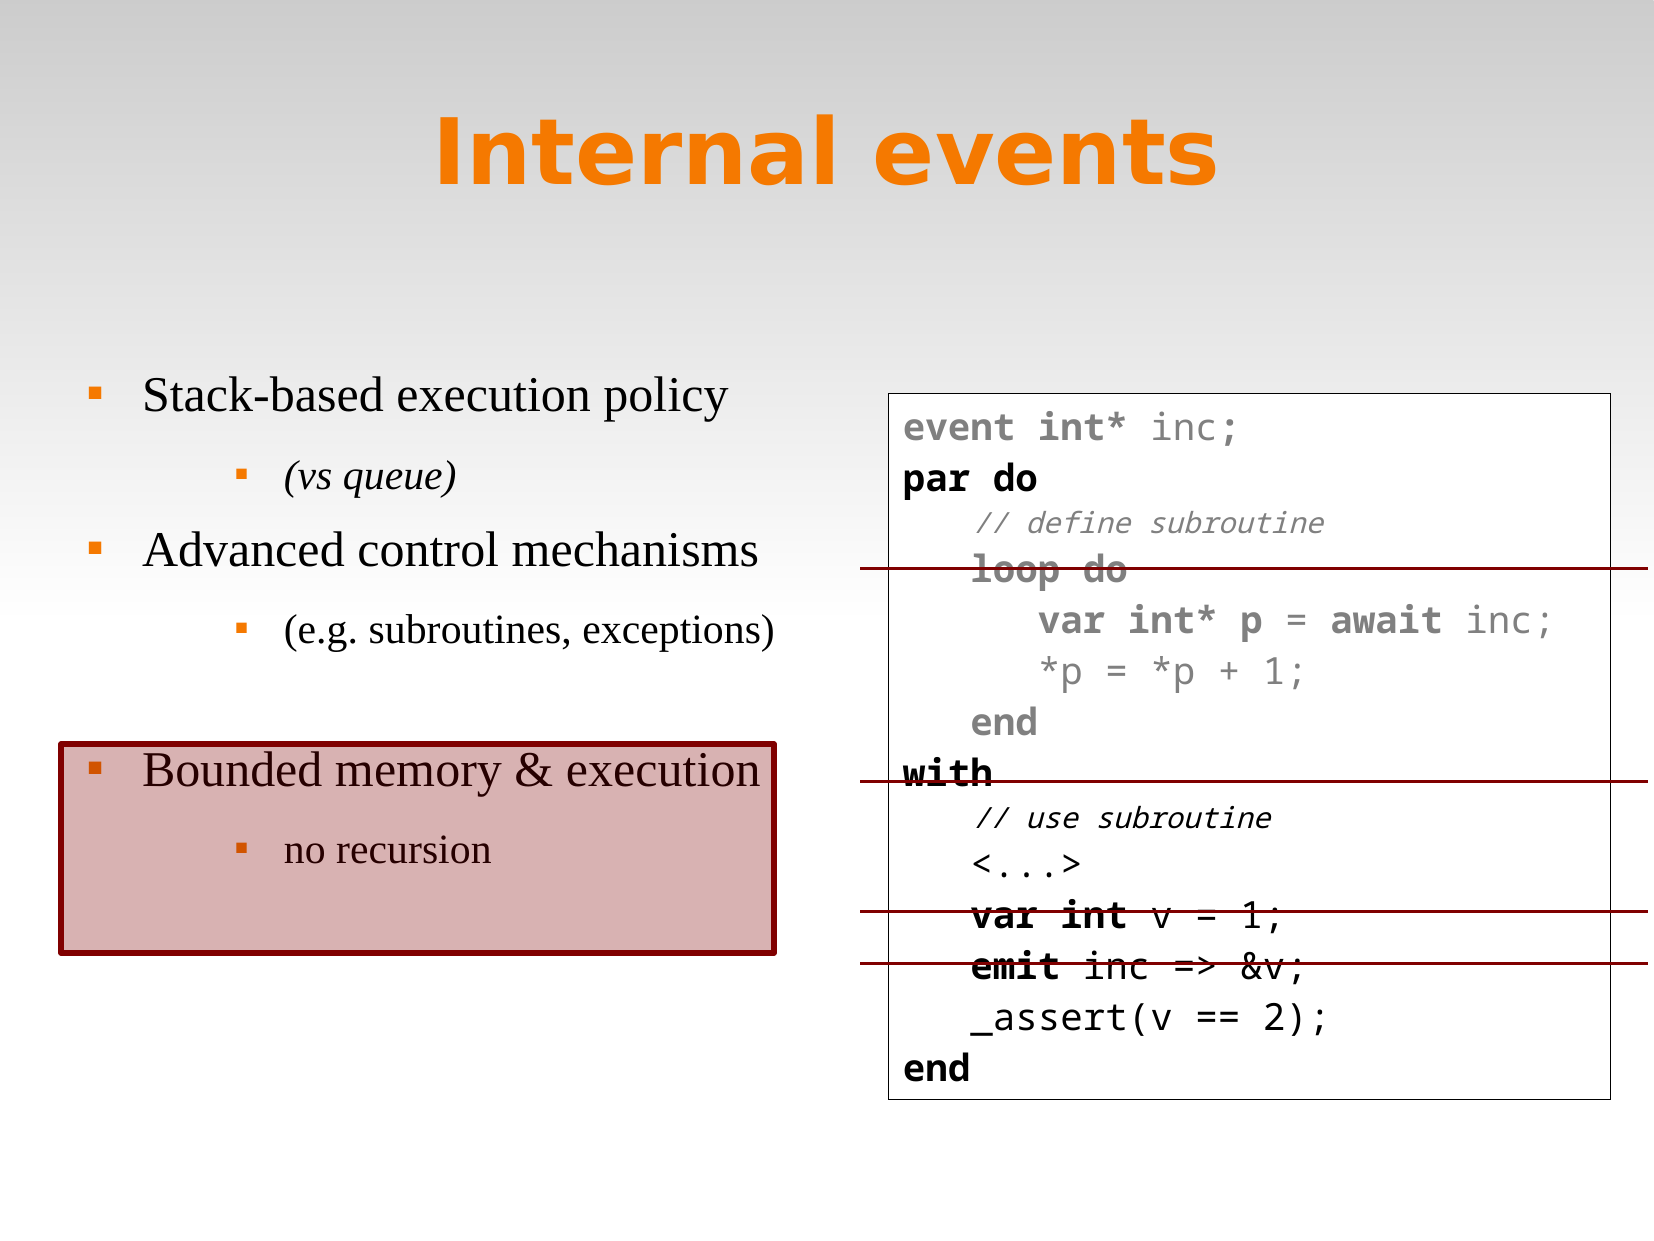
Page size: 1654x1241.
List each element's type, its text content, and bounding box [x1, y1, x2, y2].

list Stack-based execution policy (vs queue) Advanced control mechanisms (e.g. subroutines, exceptions) Bounded memory & execution no recursion [0, 367, 788, 1109]
text_box event int* inc; par do // define subroutine loop do var int* p = await inc; *p = *p + 1; end with // use subroutine <...> var int v = 1; emit inc => &v; _assert(v == 2); end [888, 913, 1611, 962]
text_box [61, 744, 774, 953]
text_box event int* inc; par do // define subroutine loop do var int* p = await inc; *p = *p + 1; end with // use subroutine <...> var int v = 1; emit inc => &v; _assert(v == 2); end [888, 570, 1611, 780]
text_box event int* inc; par do // define subroutine loop do var int* p = await inc; *p = *p + 1; end with // use subroutine <...> var int v = 1; emit inc => &v; _assert(v == 2); end [888, 393, 1611, 567]
text_box event int* inc; par do // define subroutine loop do var int* p = await inc; *p = *p + 1; end with // use subroutine <...> var int v = 1; emit inc => &v; _assert(v == 2); end [888, 965, 1611, 1010]
title Internal events [82, 49, 1571, 257]
text_box event int* inc; par do // define subroutine loop do var int* p = await inc; *p = *p + 1; end with // use subroutine <...> var int v = 1; emit inc => &v; _assert(v == 2); end [888, 783, 1611, 910]
